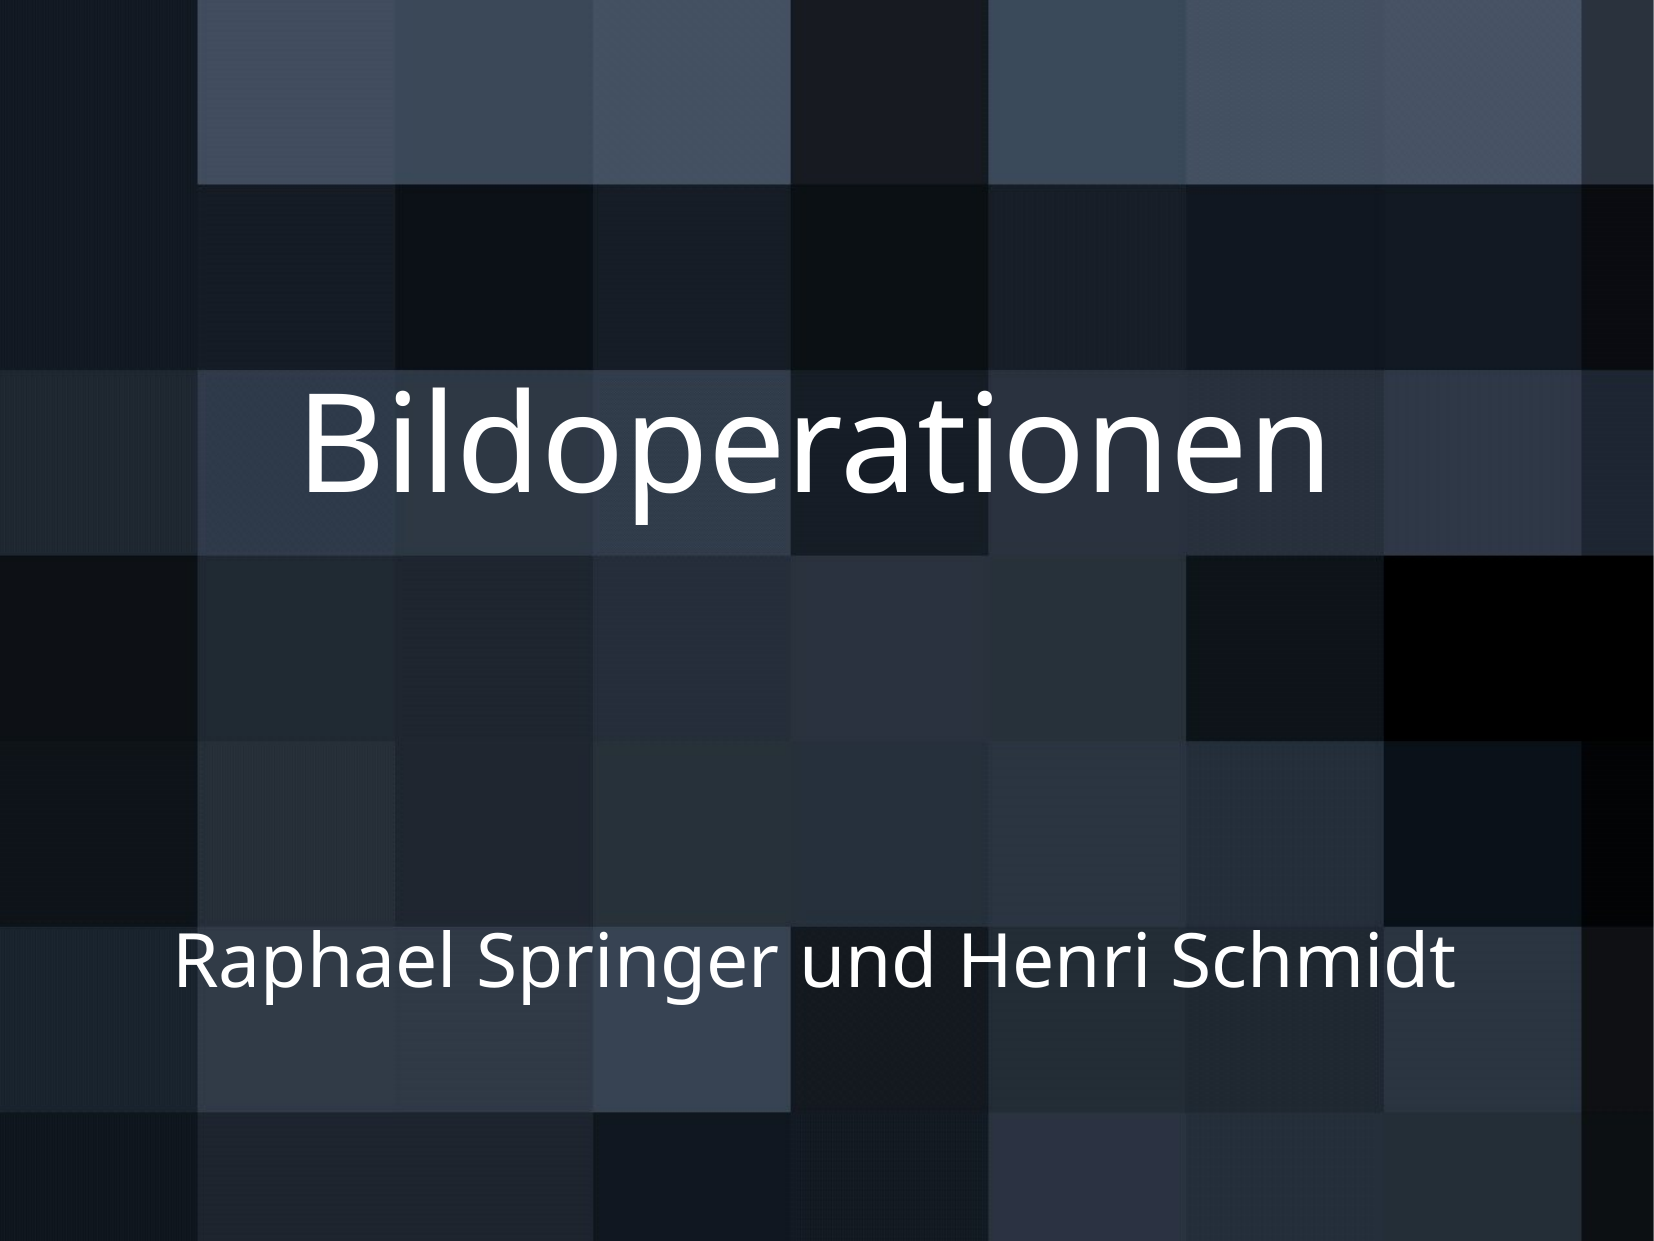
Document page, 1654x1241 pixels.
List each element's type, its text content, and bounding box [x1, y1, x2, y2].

title Bildoperationen Raphael Springer und Henri Schmidt [70, 380, 1559, 974]
picture [0, 0, 1654, 1241]
